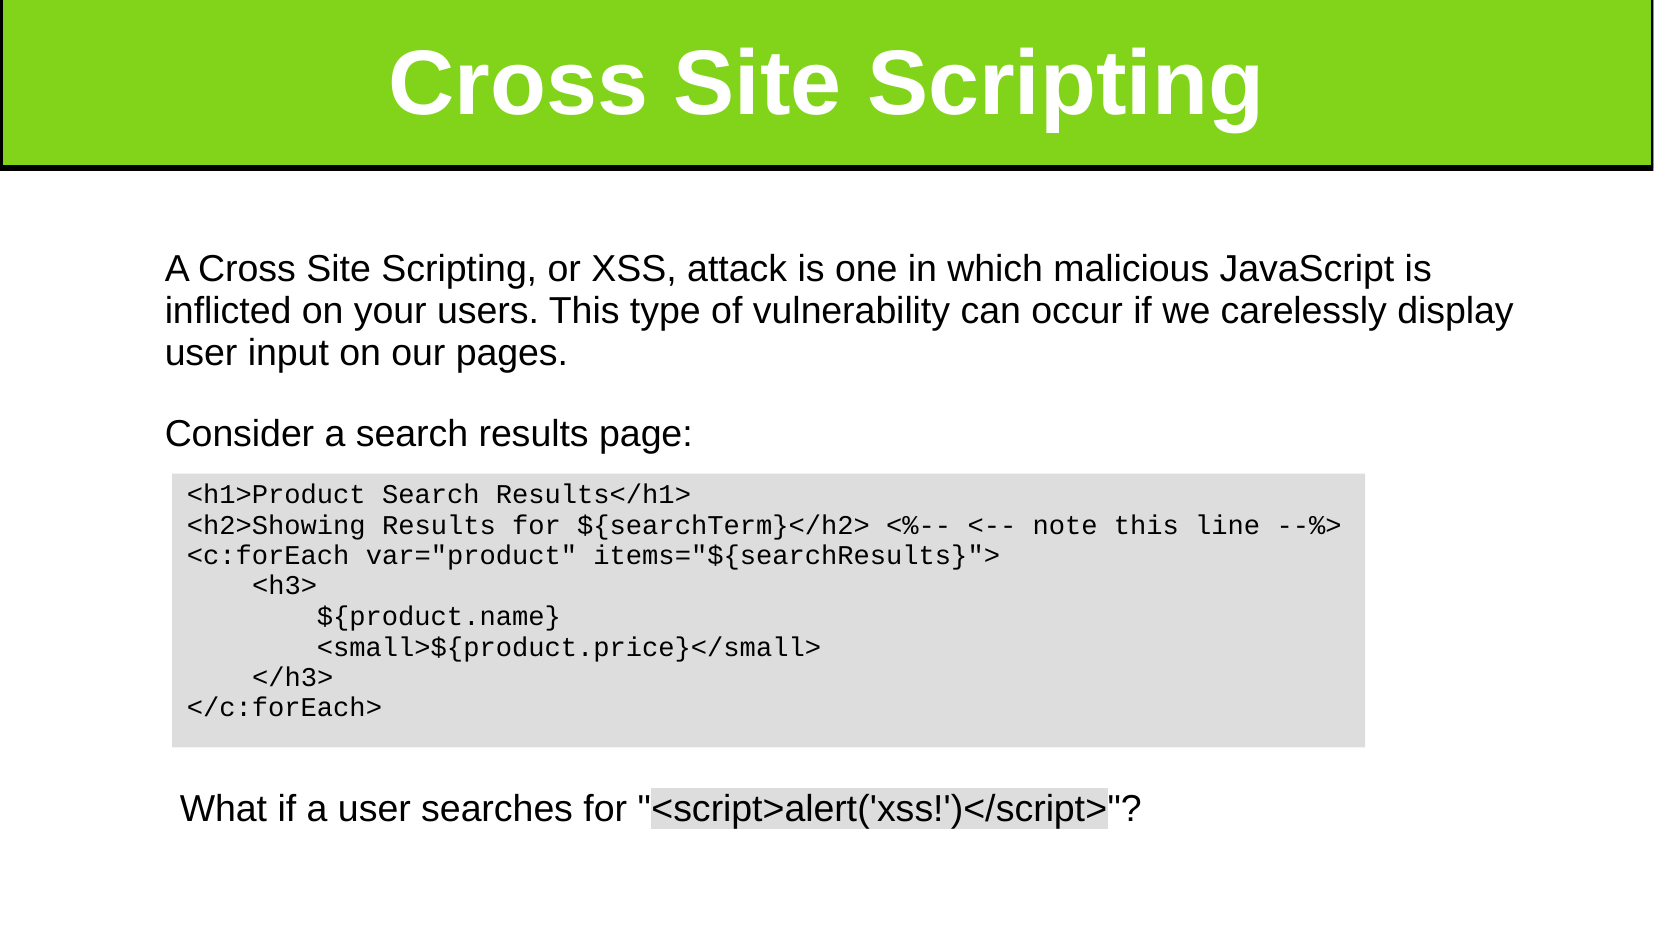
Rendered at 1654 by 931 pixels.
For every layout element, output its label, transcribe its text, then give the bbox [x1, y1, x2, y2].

text_box A Cross Site Scripting, or XSS, attack is one in which malicious JavaScript is inflicted on your users. This type of vulnerability can occur if we carelessly display user input on our pages. [150, 240, 1531, 381]
text_box Consider a search results page: [150, 405, 961, 462]
text_box What if a user searches for "<script>alert('xss!')</script>"? [165, 780, 1381, 837]
title Cross Site Scripting [0, 0, 1654, 169]
text_box <h1>Product Search Results</h1> <h2>Showing Results for ${searchTerm}</h2> <%-- <-- note this line --%> <c:forEach var="product" items="${searchResults}"> <h3> ${product.name} <small>${product.price}</small> </h3> </c:forEach> [172, 473, 1366, 748]
